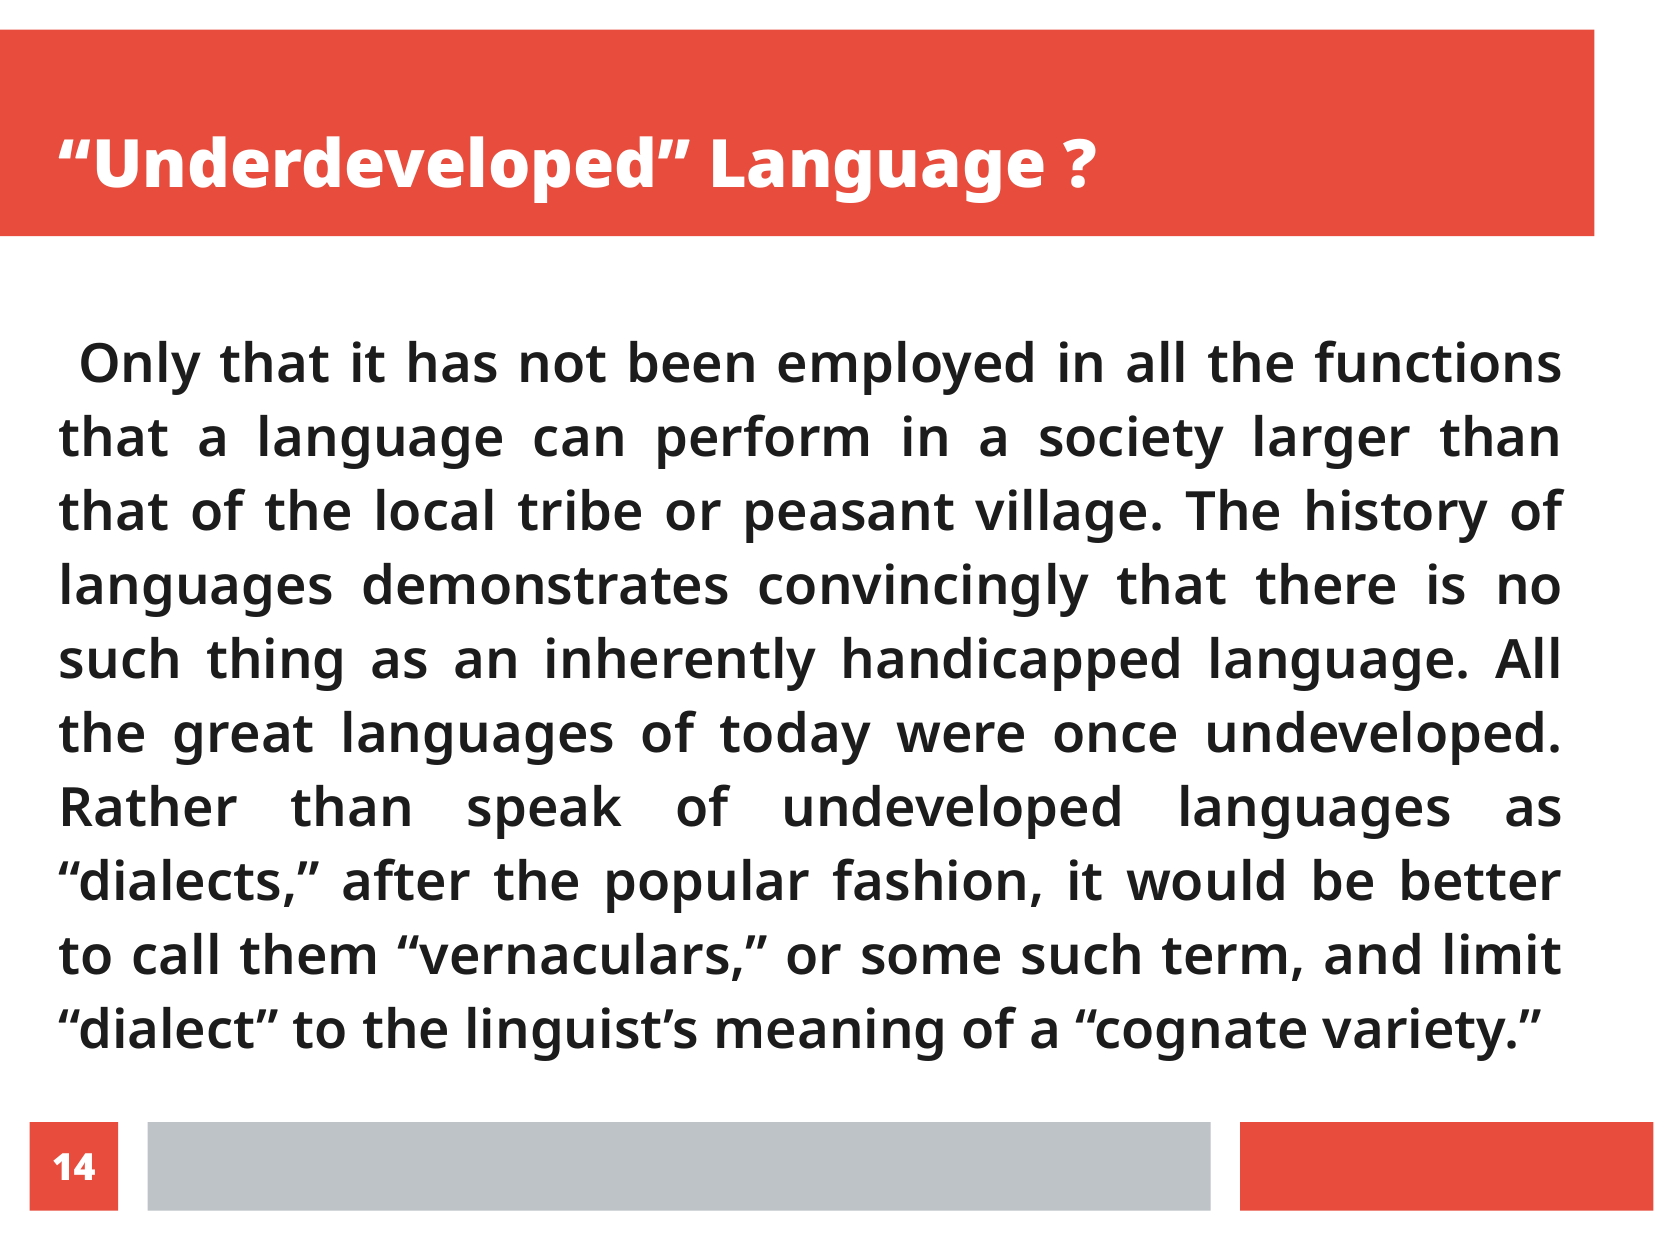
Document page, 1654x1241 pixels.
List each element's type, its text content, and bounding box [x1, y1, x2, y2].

title “Underdeveloped” Language ? [59, 59, 1595, 207]
list Only that it has not been employed in all the functions that a language can perform in a society larger than that of the local tribe or peasant village. The history of languages demonstrates convincingly that there is no such thing as an inherently handicapped language. All the great languages of today were once undeveloped. Rather than speak of undeveloped languages as “dialects,” after the popular fashion, it would be better to call them “vernaculars,” or some such term, and limit “dialect” to the linguist’s meaning of a “cognate variety.” [59, 324, 1565, 1093]
